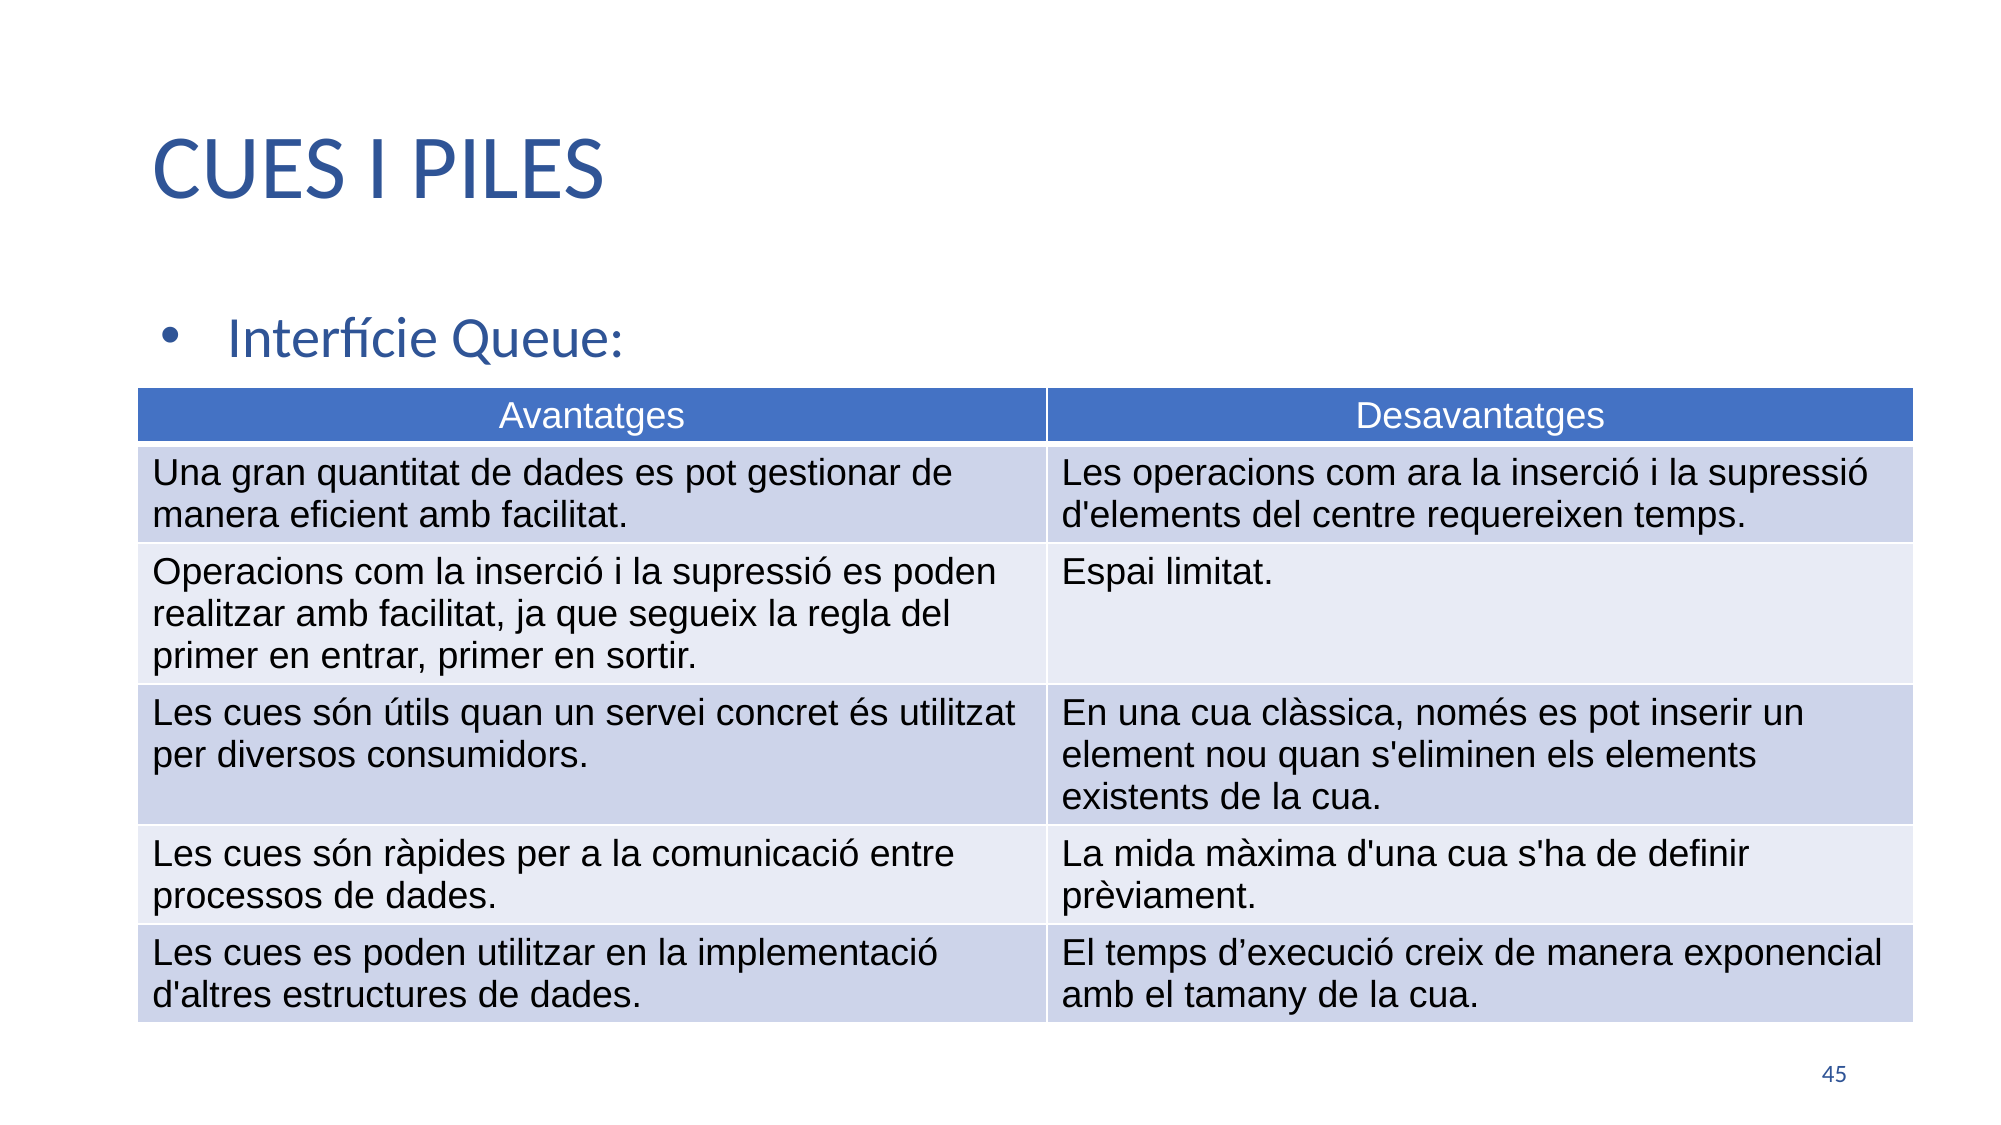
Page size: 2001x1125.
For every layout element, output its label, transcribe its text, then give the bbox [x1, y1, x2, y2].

table_cell Espai limitat. [1048, 544, 1913, 683]
slide_number <number> [1412, 1042, 1863, 1103]
table_cell Operacions com la inserció i la supressió es poden realitzar amb facilitat, ja que segueix la regla del primer en entrar, primer en sortir. [138, 544, 1046, 683]
title CUES I PILES [137, 59, 1863, 278]
table_cell Les cues són ràpides per a la comunicació entre processos de dades. [138, 826, 1046, 923]
table_cell La mida màxima d'una cua s'ha de definir prèviament. [1048, 826, 1913, 923]
table_header Avantatges [138, 388, 1046, 441]
table_cell Les operacions com ara la inserció i la supressió d'elements del centre requereixen temps. [1048, 447, 1913, 542]
list Interfície Queue: [137, 299, 1863, 386]
table_cell En una cua clàssica, només es pot inserir un element nou quan s'eliminen els elements existents de la cua. [1048, 685, 1913, 824]
table_cell Una gran quantitat de dades es pot gestionar de manera eficient amb facilitat. [138, 447, 1046, 542]
table_header Desavantatges [1048, 388, 1913, 441]
table_cell El temps d’execució creix de manera exponencial amb el tamany de la cua. [1048, 925, 1913, 1022]
table_cell Les cues es poden utilitzar en la implementació d'altres estructures de dades. [138, 925, 1046, 1022]
table_cell Les cues són útils quan un servei concret és utilitzat per diversos consumidors. [138, 685, 1046, 824]
